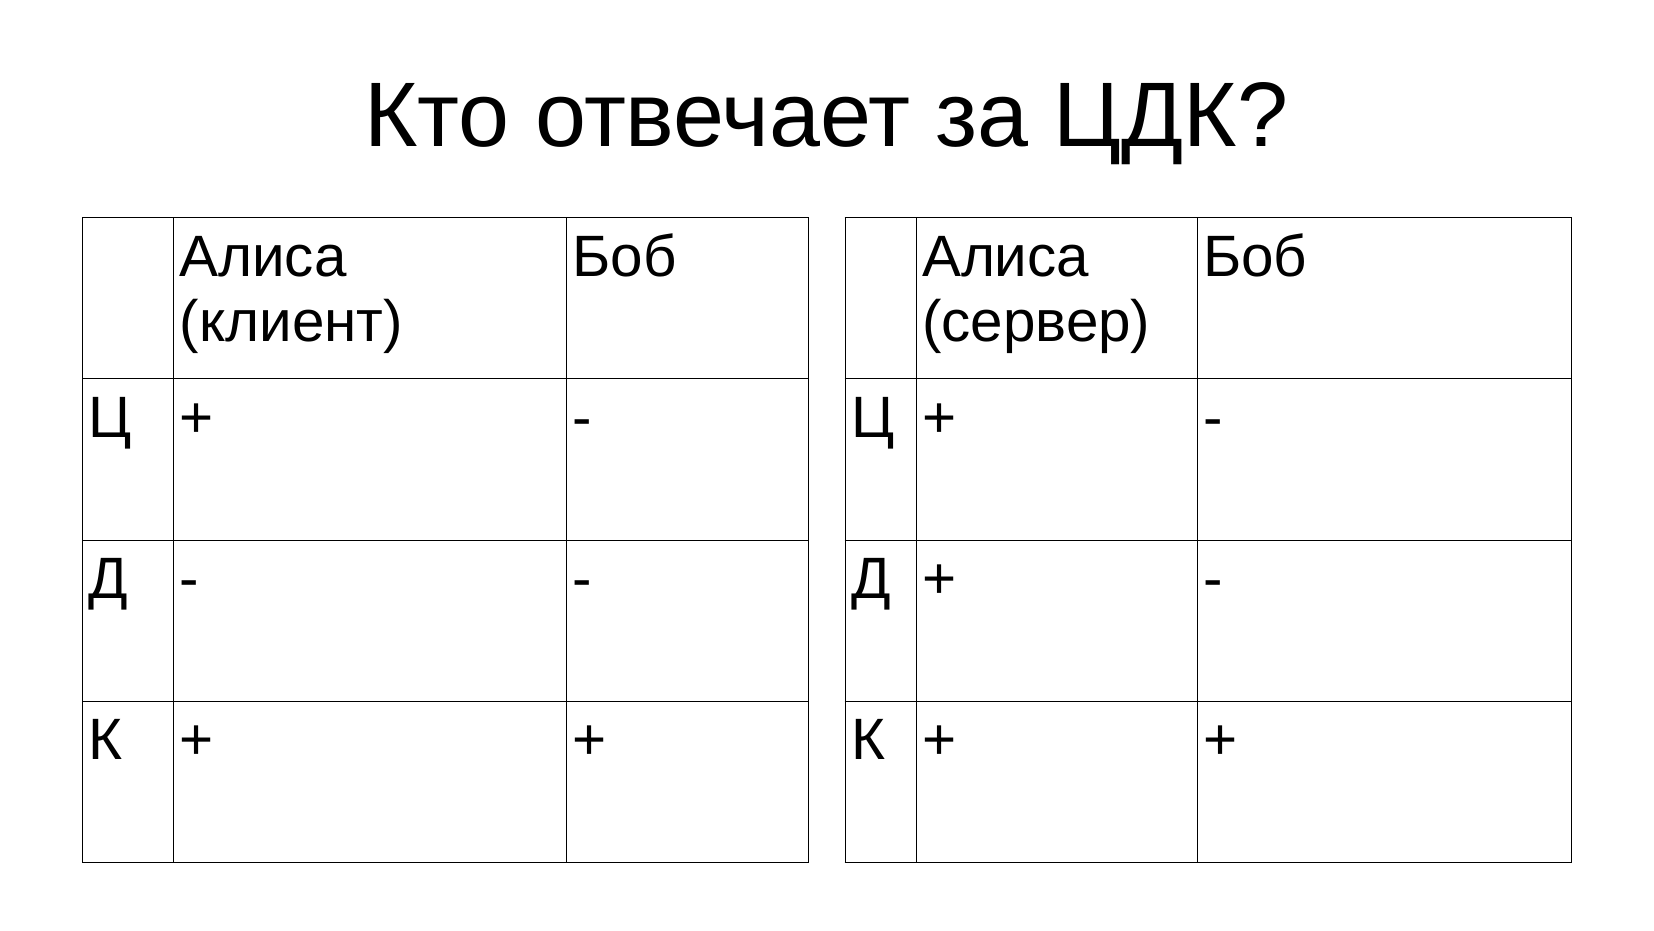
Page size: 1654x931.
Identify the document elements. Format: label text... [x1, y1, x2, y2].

table_cell + [567, 702, 808, 862]
table_cell + [174, 702, 566, 862]
table_header Боб [567, 218, 808, 378]
table_cell - [174, 541, 566, 701]
table_header Боб [1198, 218, 1571, 378]
table_header [83, 218, 173, 378]
table_cell - [1198, 379, 1571, 540]
table_header Алиса (клиент) [174, 218, 566, 378]
table_cell - [567, 379, 808, 540]
table_header [846, 218, 916, 378]
table_cell - [567, 541, 808, 701]
table_cell + [174, 379, 566, 540]
table_cell + [917, 379, 1197, 540]
table_cell - [1198, 541, 1571, 701]
title Кто отвечает за ЦДК? [82, 37, 1571, 193]
table_cell К [83, 702, 173, 862]
table_cell Д [83, 541, 173, 701]
table_cell + [917, 702, 1197, 862]
table_cell Д [846, 541, 916, 701]
table_cell + [1198, 702, 1571, 862]
table_cell Ц [83, 379, 173, 540]
table_cell Ц [846, 379, 916, 540]
table_cell + [917, 541, 1197, 701]
table_cell К [846, 702, 916, 862]
table_header Алиса (сервер) [917, 218, 1197, 378]
